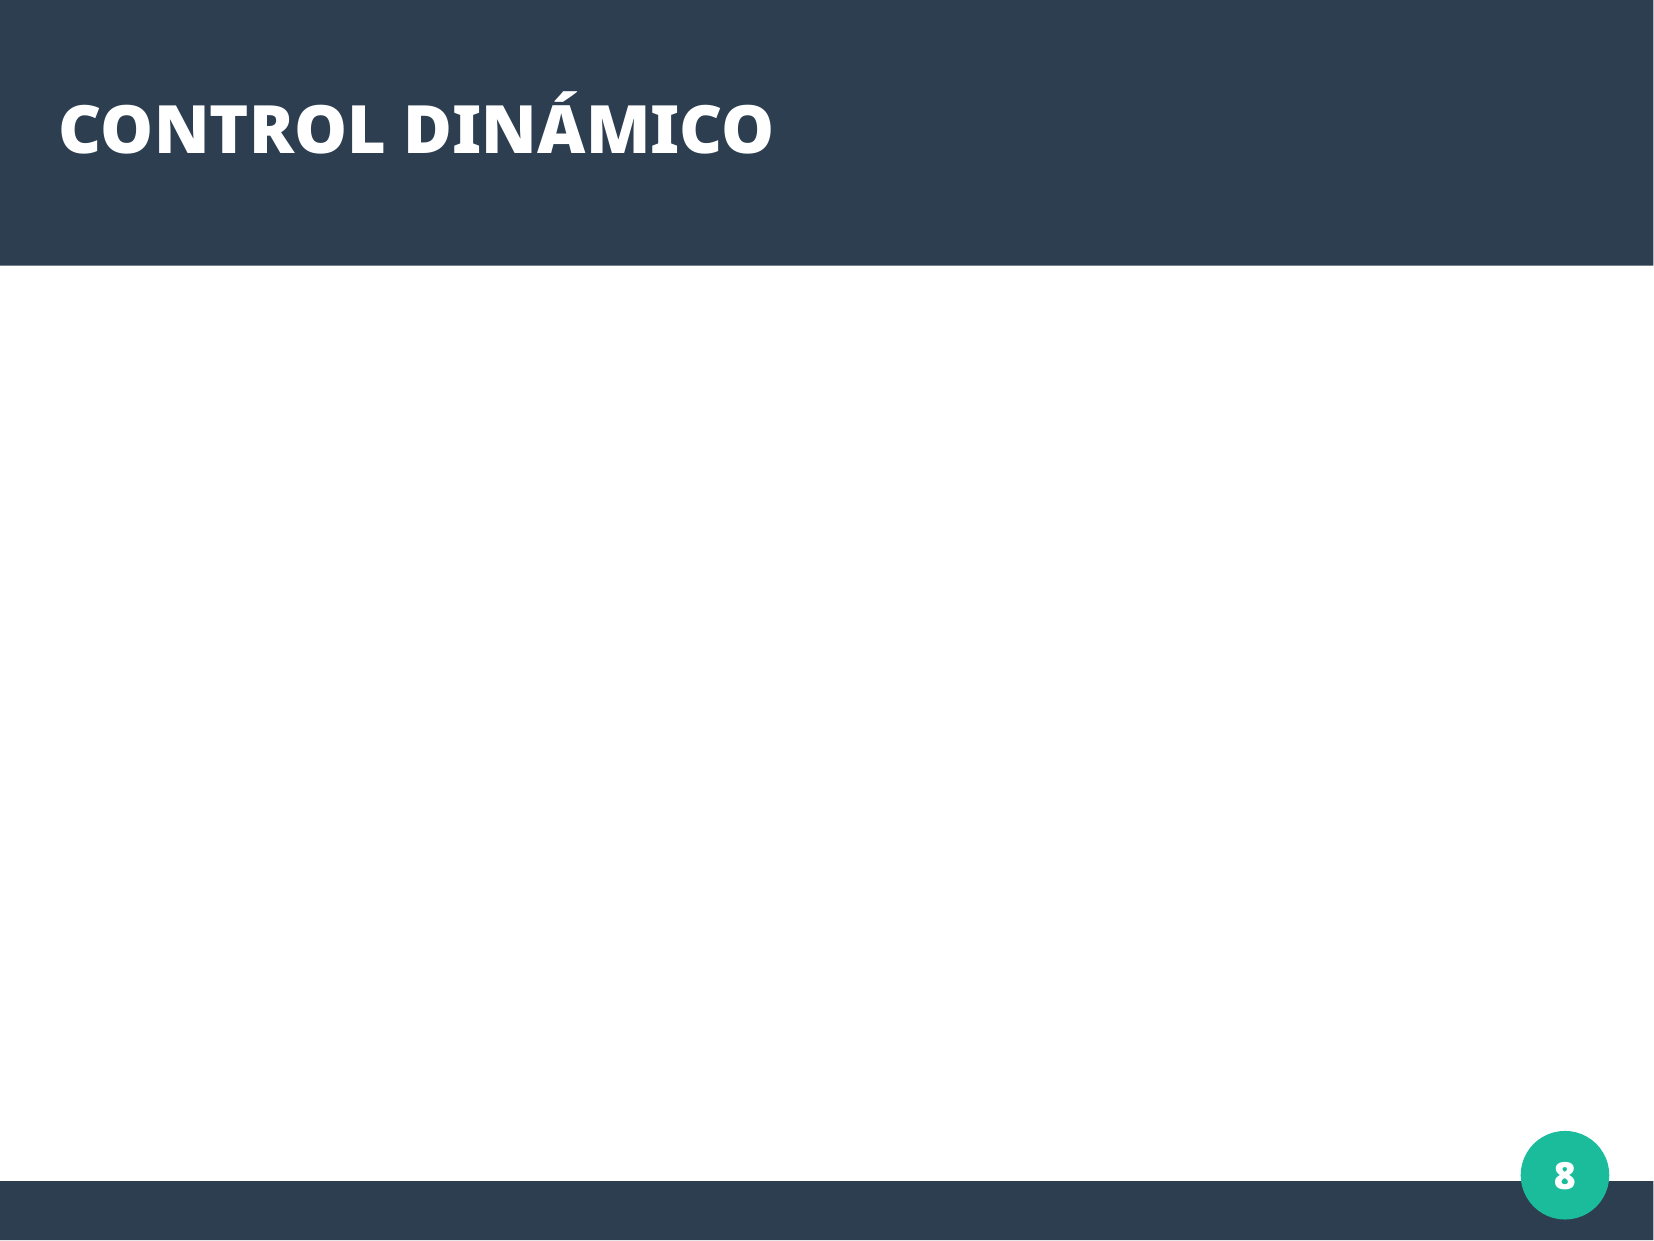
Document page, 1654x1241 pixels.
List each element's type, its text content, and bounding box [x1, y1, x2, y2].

title CONTROL DINÁMICO [59, 49, 1595, 207]
